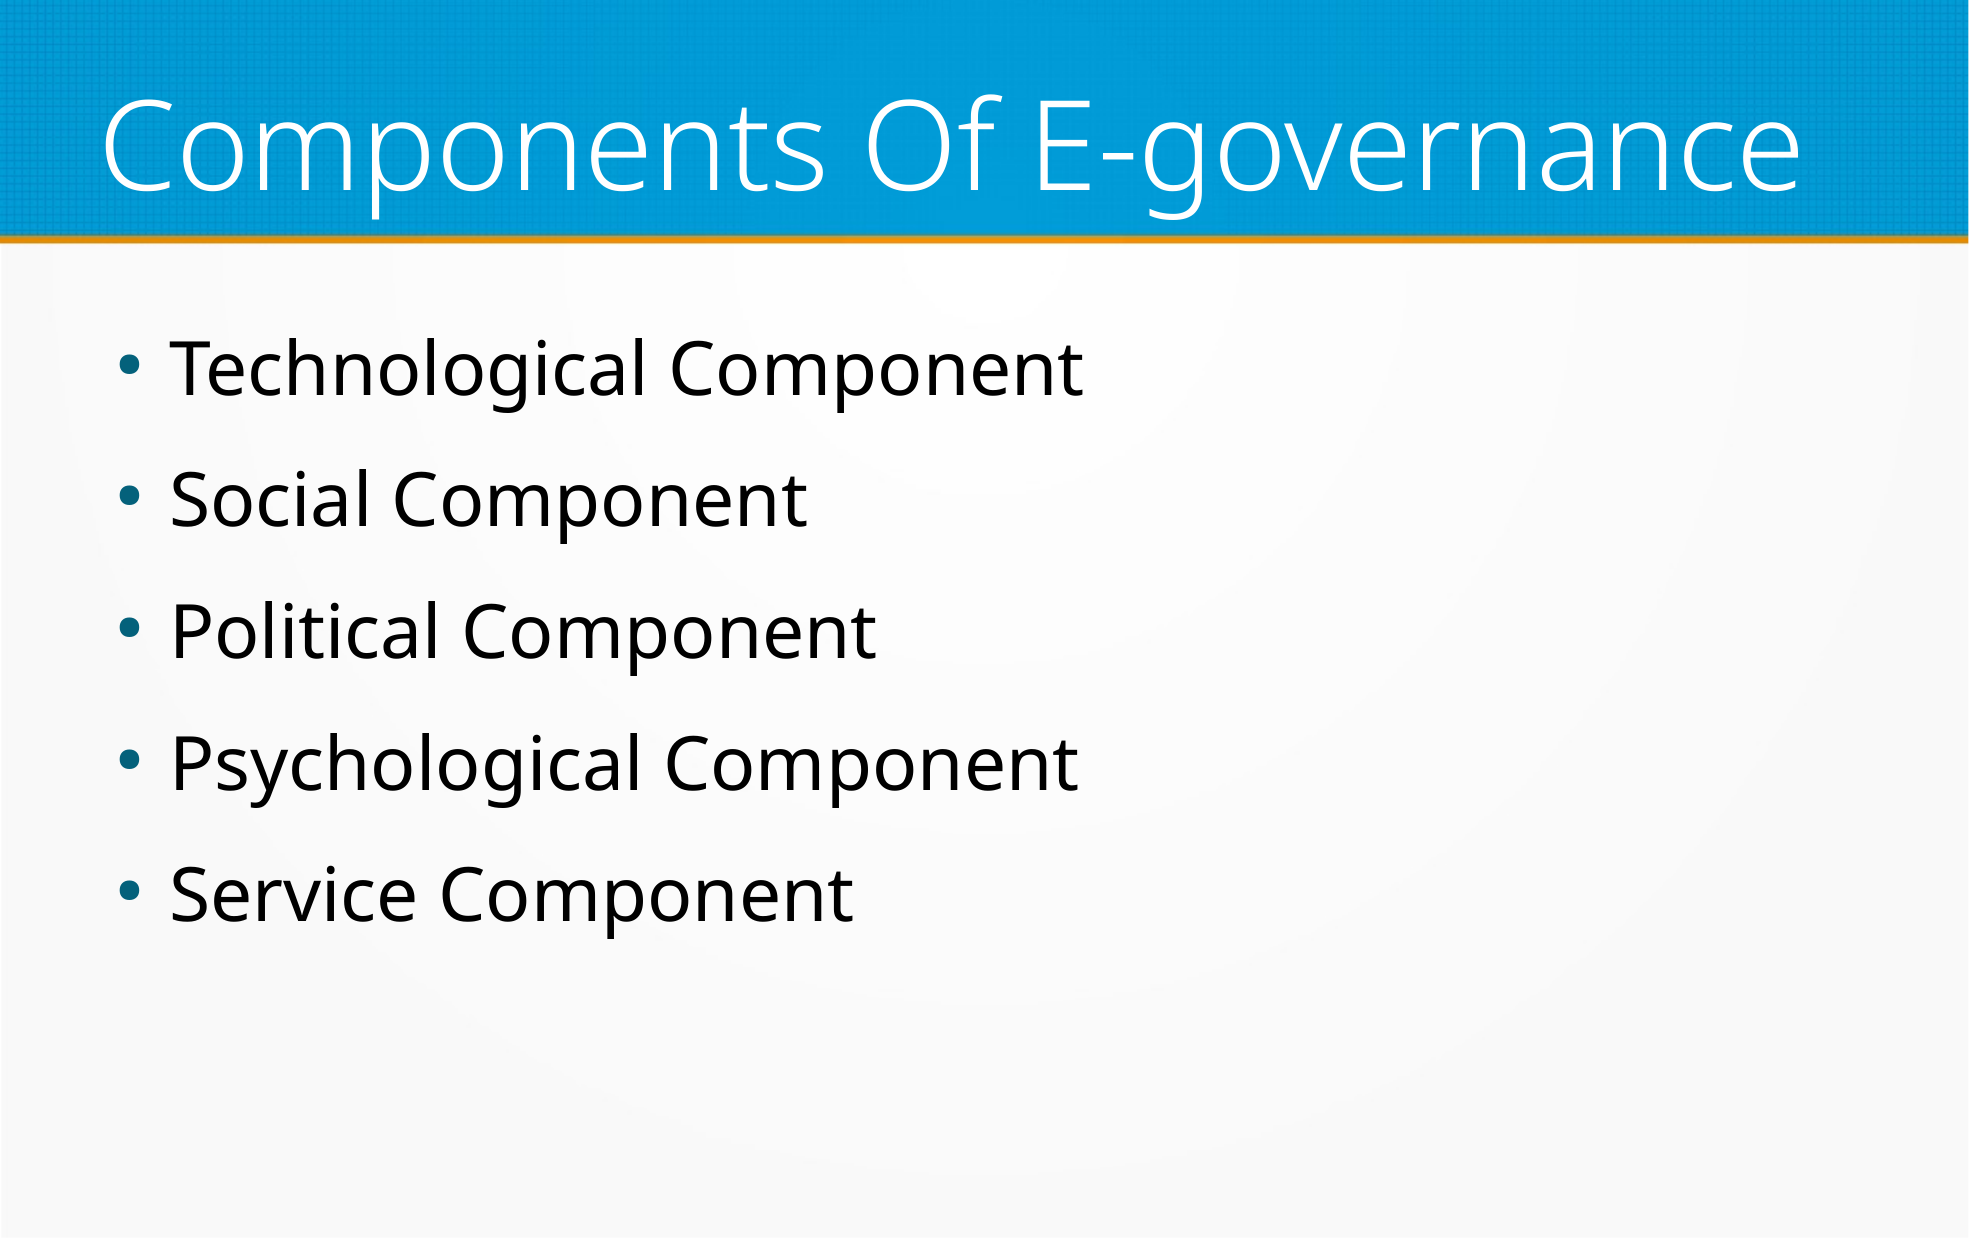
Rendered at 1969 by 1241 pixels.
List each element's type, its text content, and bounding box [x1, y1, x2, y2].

picture [0, 233, 1969, 1241]
title Components Of E-governance [98, 19, 1870, 227]
list Technological Component Social Component Political Component Psychological Component Service Component [98, 315, 1861, 1081]
